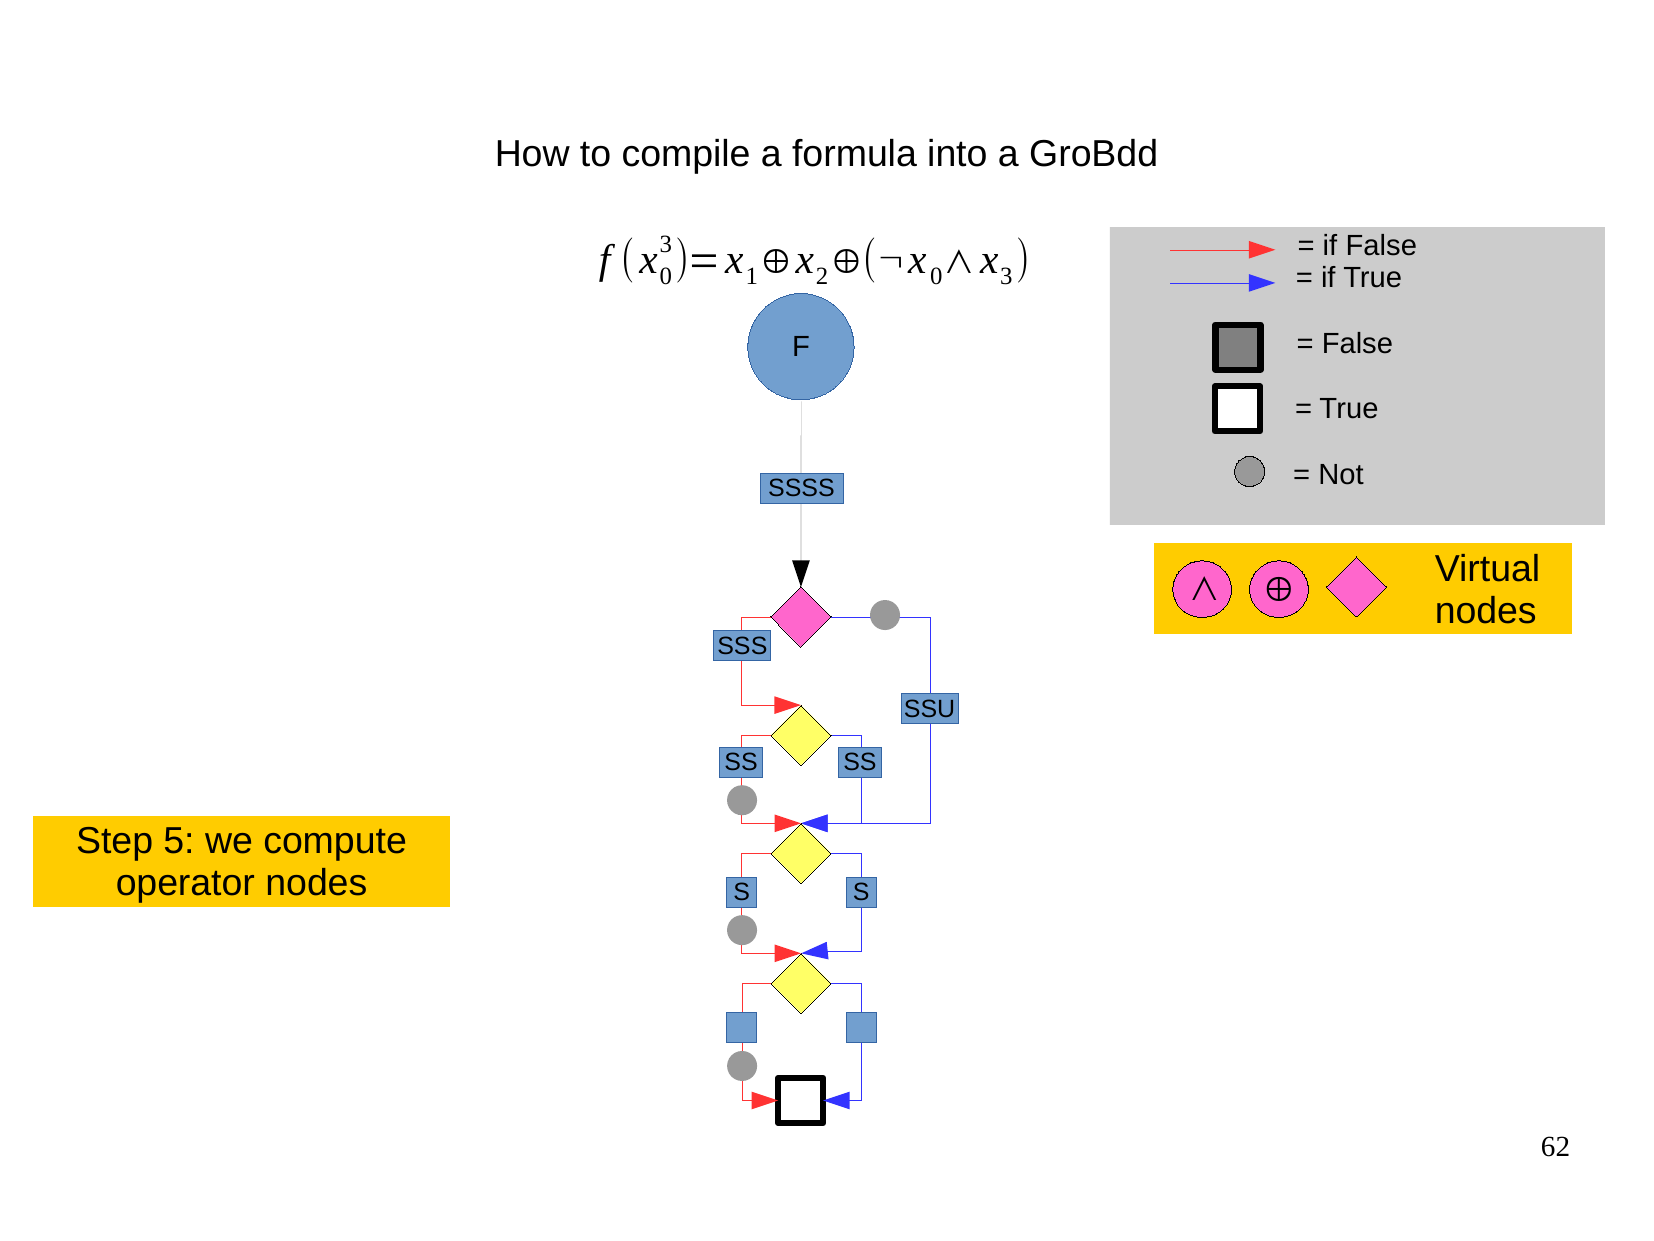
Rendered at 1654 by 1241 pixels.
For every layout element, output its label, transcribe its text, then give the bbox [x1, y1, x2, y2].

text_box F [747, 293, 855, 400]
text_box SSU [901, 693, 959, 724]
text_box SSSS [760, 473, 844, 504]
text_box [846, 1012, 877, 1043]
text_box [726, 1012, 757, 1043]
text_box [771, 954, 831, 1014]
text_box Step 5: we compute operator nodes [33, 816, 450, 907]
text_box S [846, 877, 877, 908]
text_box [1215, 386, 1261, 432]
text_box Virtual nodes [1420, 540, 1571, 639]
text_box SS [719, 747, 763, 778]
text_box = if False = if True = False = True = Not [1109, 227, 1605, 525]
text_box [870, 600, 901, 631]
chart [1254, 563, 1302, 610]
text_box [1154, 543, 1420, 634]
text_box [1234, 456, 1265, 487]
text_box SSS [713, 630, 771, 661]
text_box [771, 706, 832, 766]
text_box SS [838, 747, 882, 778]
text_box [1215, 324, 1261, 370]
text_box [778, 1077, 824, 1123]
chart [1181, 563, 1229, 610]
text_box [770, 586, 832, 648]
chart [590, 257, 1036, 289]
text_box S [726, 877, 757, 908]
text_box [771, 824, 831, 884]
text_box [727, 915, 758, 946]
text_box [727, 785, 758, 816]
text_box [727, 1050, 758, 1082]
title How to compile a formula into a GroBdd [82, 49, 1571, 257]
